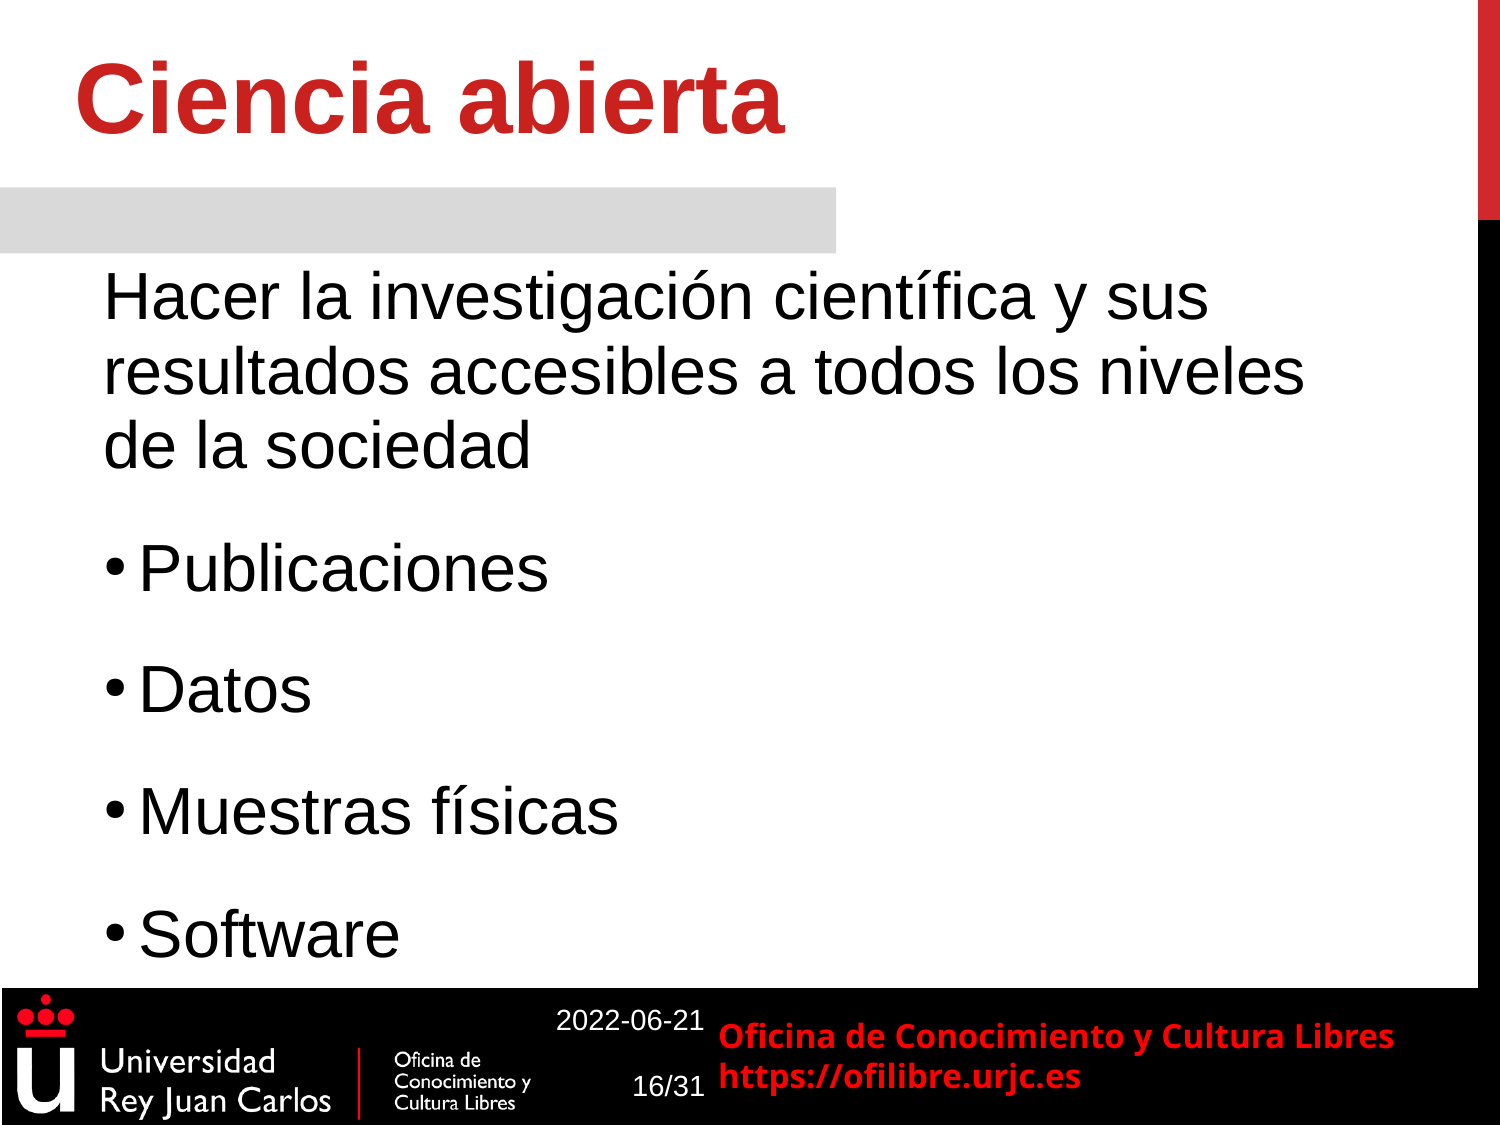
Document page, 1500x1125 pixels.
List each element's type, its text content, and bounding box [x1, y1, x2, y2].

title [75, 7, 1425, 196]
text_box Ciencia abierta [60, 36, 826, 165]
text_box Hacer la investigación científica y sus resultados accesibles a todos los niveles de la sociedad Publicaciones Datos Muestras físicas Software [88, 251, 1396, 979]
picture [17, 994, 531, 1120]
